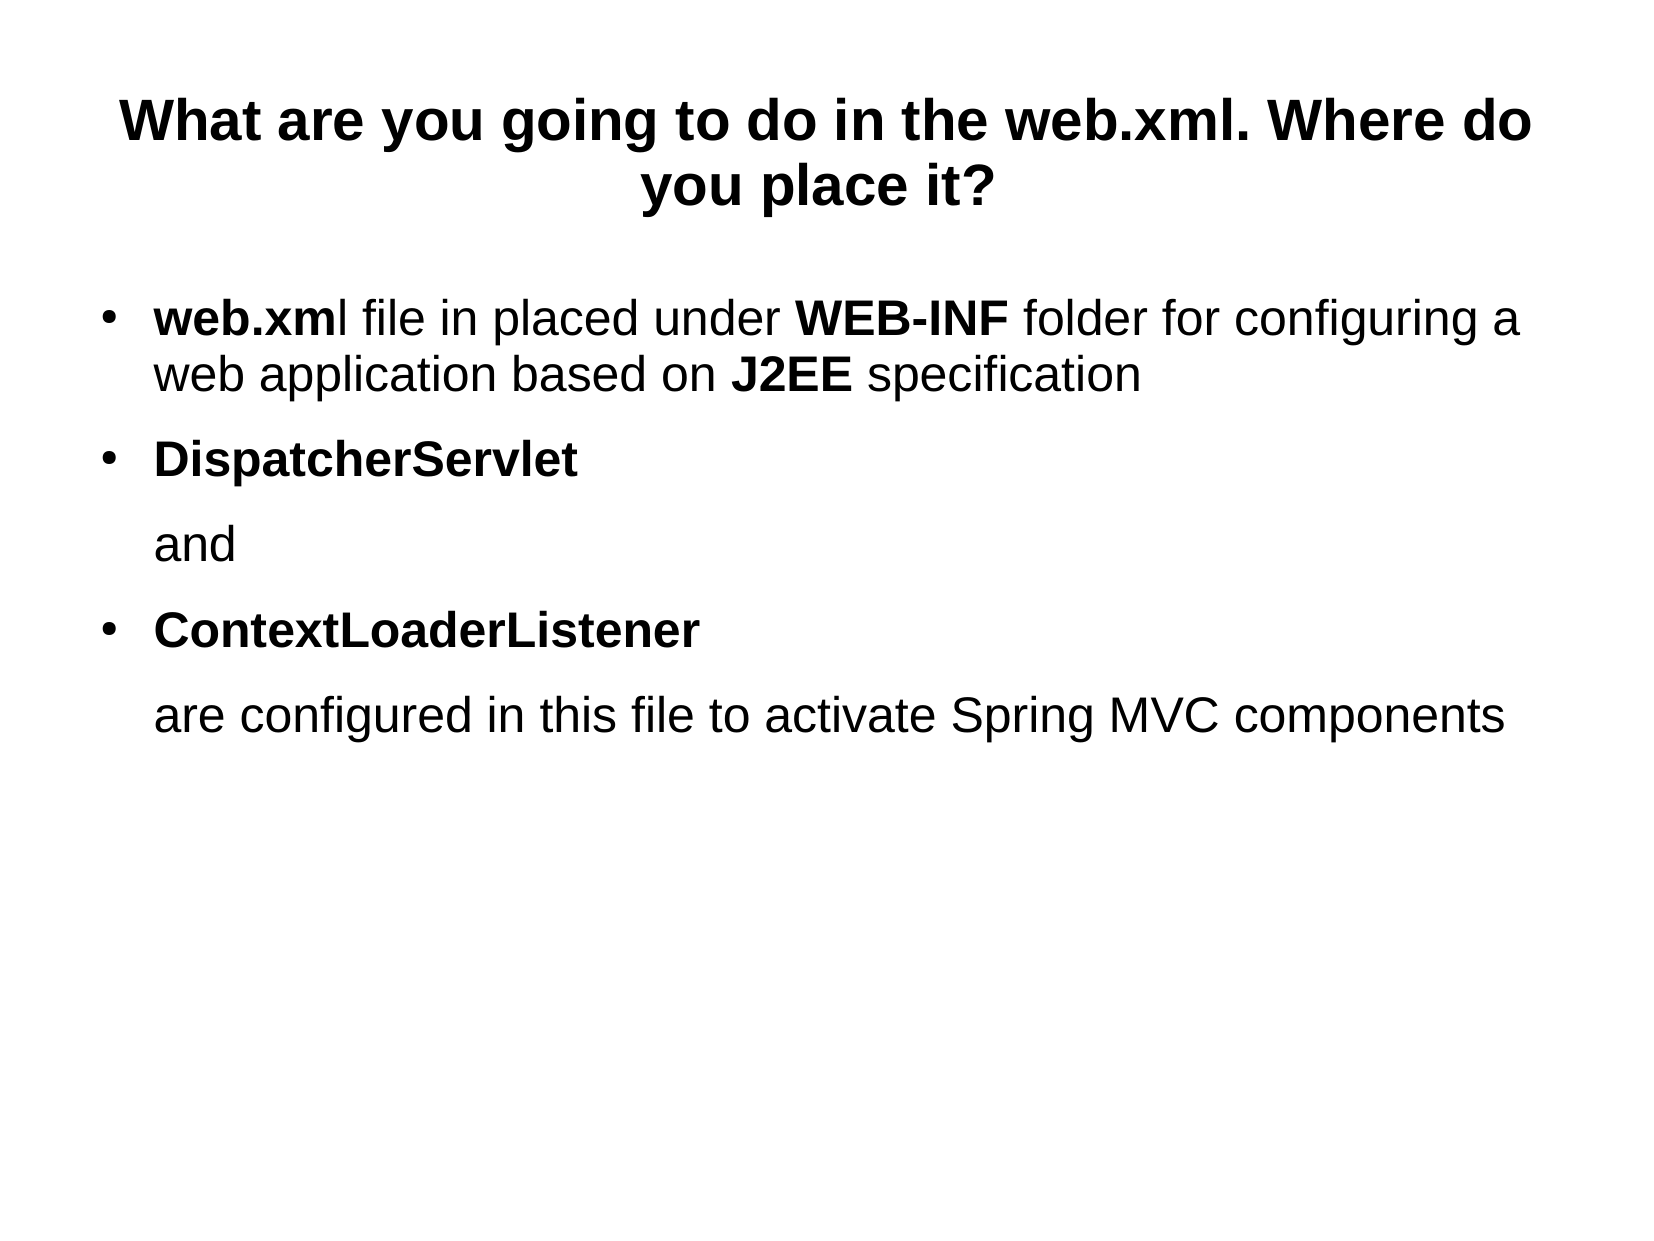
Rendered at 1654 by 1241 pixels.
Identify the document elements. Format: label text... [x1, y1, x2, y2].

list web.xml file in placed under WEB-INF folder for configuring a web application based on J2EE specification DispatcherServlet and ContextLoaderListener are configured in this file to activate Spring MVC components [82, 290, 1571, 1153]
title What are you going to do in the web.xml. Where do you place it? [82, 49, 1571, 257]
